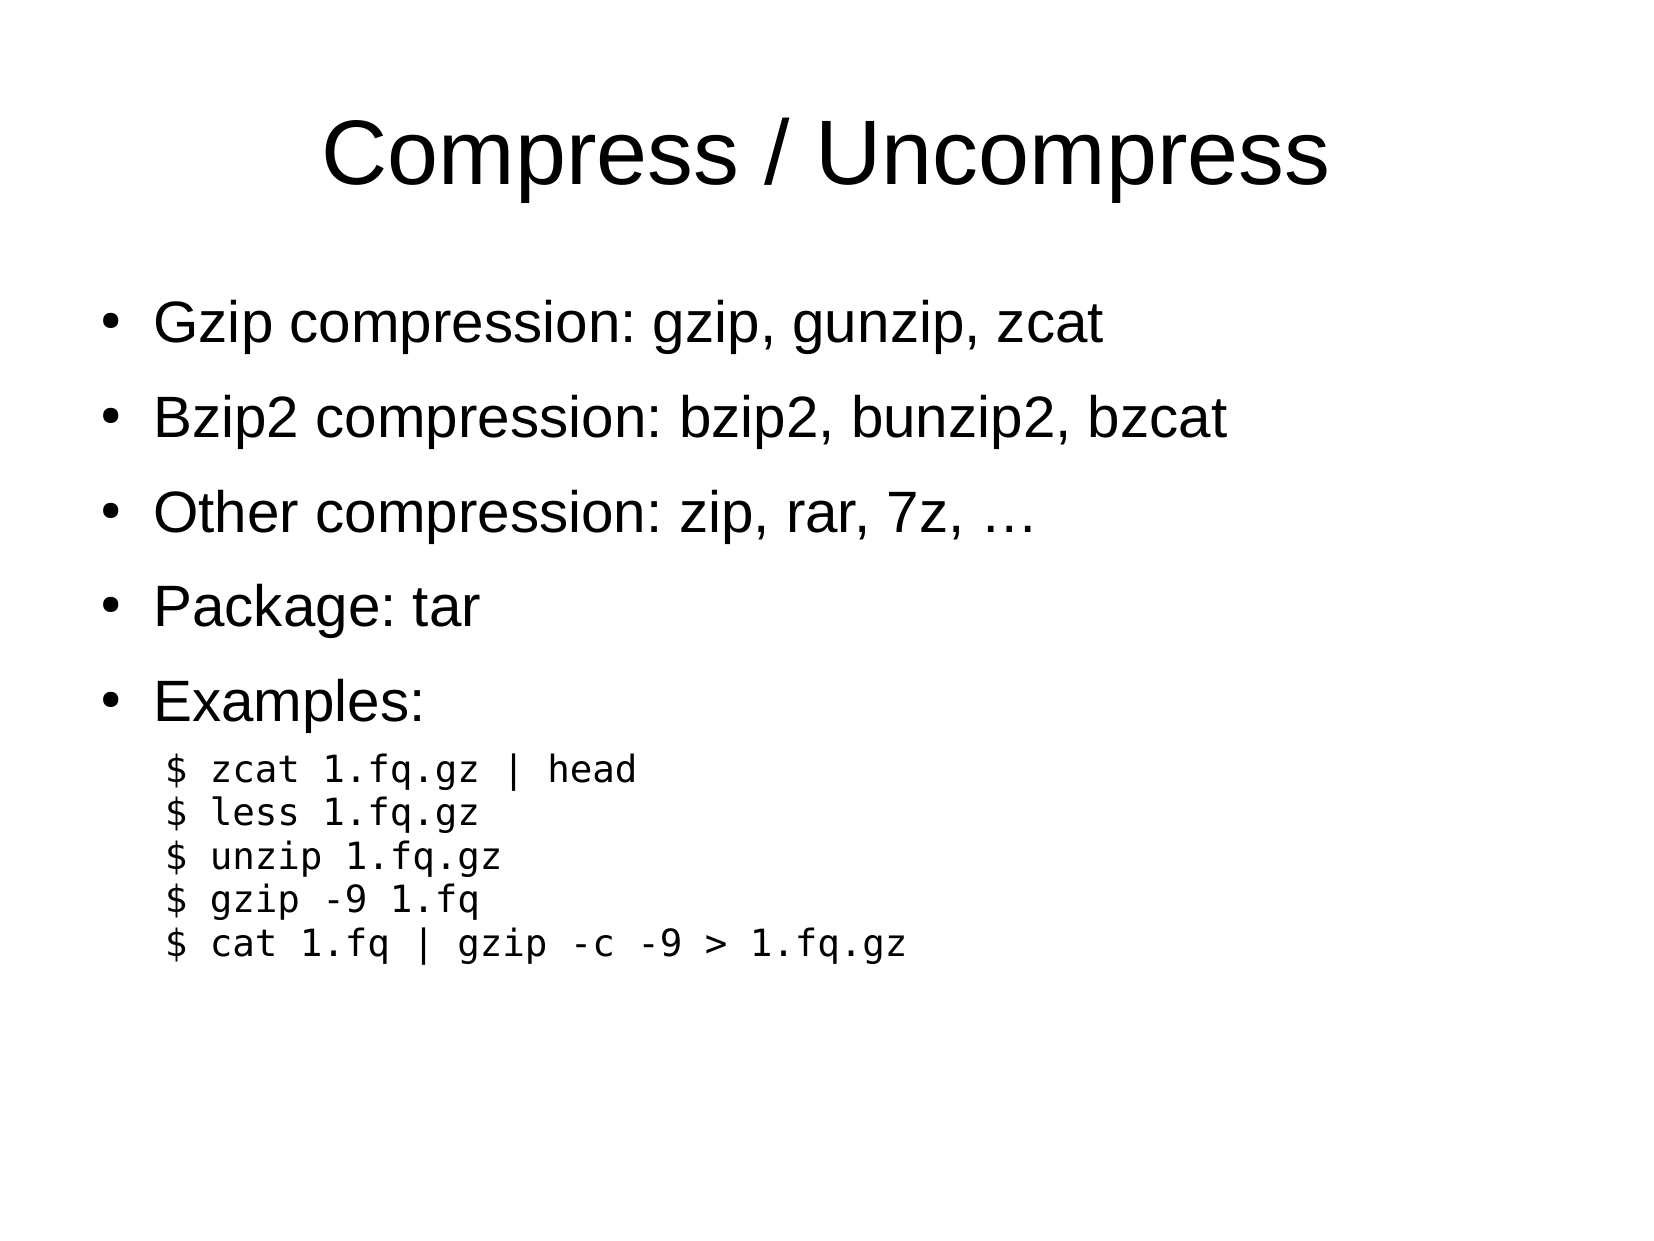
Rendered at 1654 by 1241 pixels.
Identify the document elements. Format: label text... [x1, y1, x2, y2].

list Gzip compression: gzip, gunzip, zcat Bzip2 compression: bzip2, bunzip2, bzcat Other compression: zip, rar, 7z, … Package: tar Examples: [82, 290, 1538, 1010]
text_box $ zcat 1.fq.gz | head $ less 1.fq.gz $ unzip 1.fq.gz $ gzip -9 1.fq $ cat 1.fq | gzip -c -9 > 1.fq.gz [150, 740, 1520, 973]
title Compress / Uncompress [82, 49, 1571, 257]
